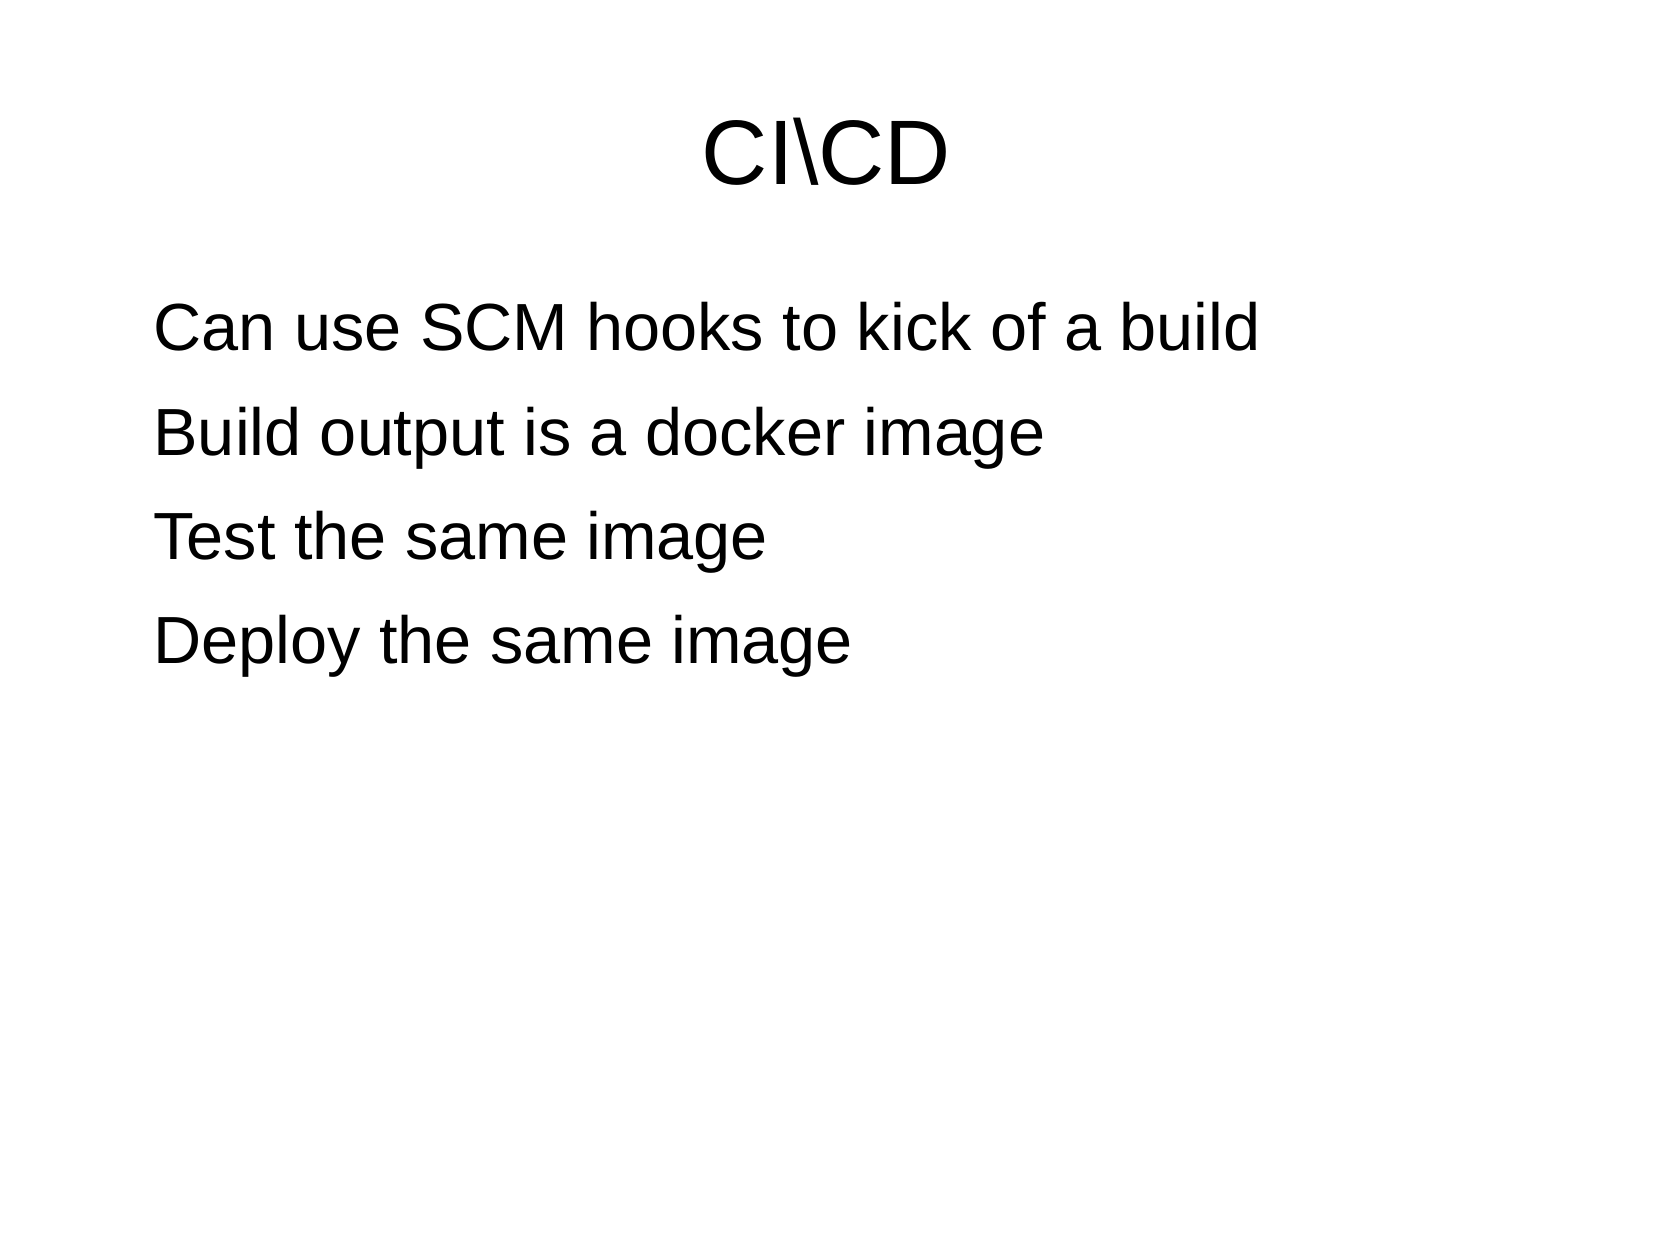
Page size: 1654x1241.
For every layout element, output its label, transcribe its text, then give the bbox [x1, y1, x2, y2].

list Can use SCM hooks to kick of a build Build output is a docker image Test the same image Deploy the same image [82, 290, 1571, 1010]
title CI\CD [82, 49, 1571, 257]
